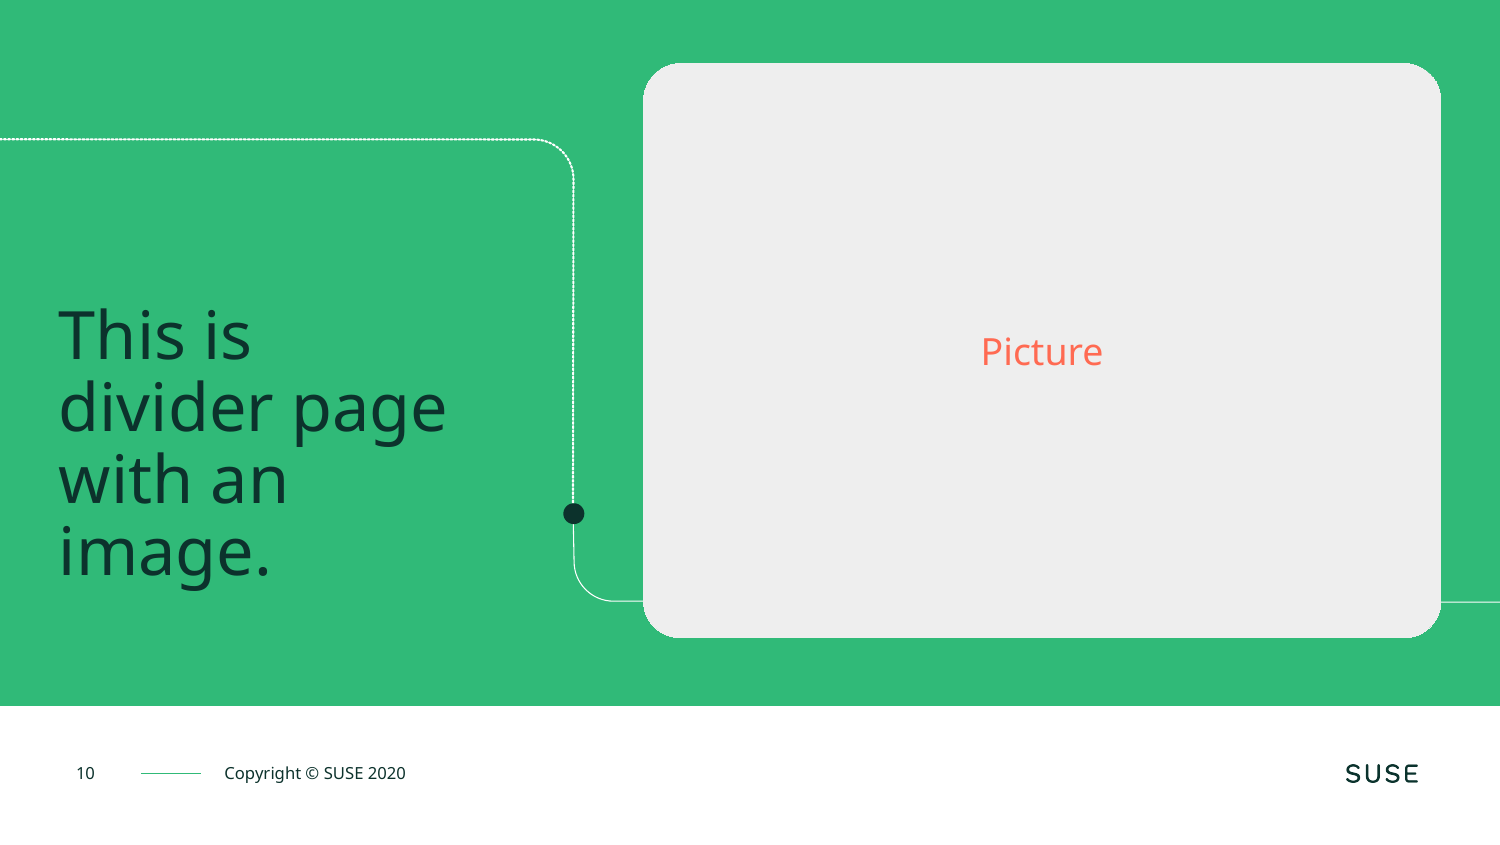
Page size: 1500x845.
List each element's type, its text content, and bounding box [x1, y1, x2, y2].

picture [1346, 764, 1418, 783]
text_box Picture [643, 63, 1441, 638]
title This is divider page with an image. [59, 307, 473, 596]
